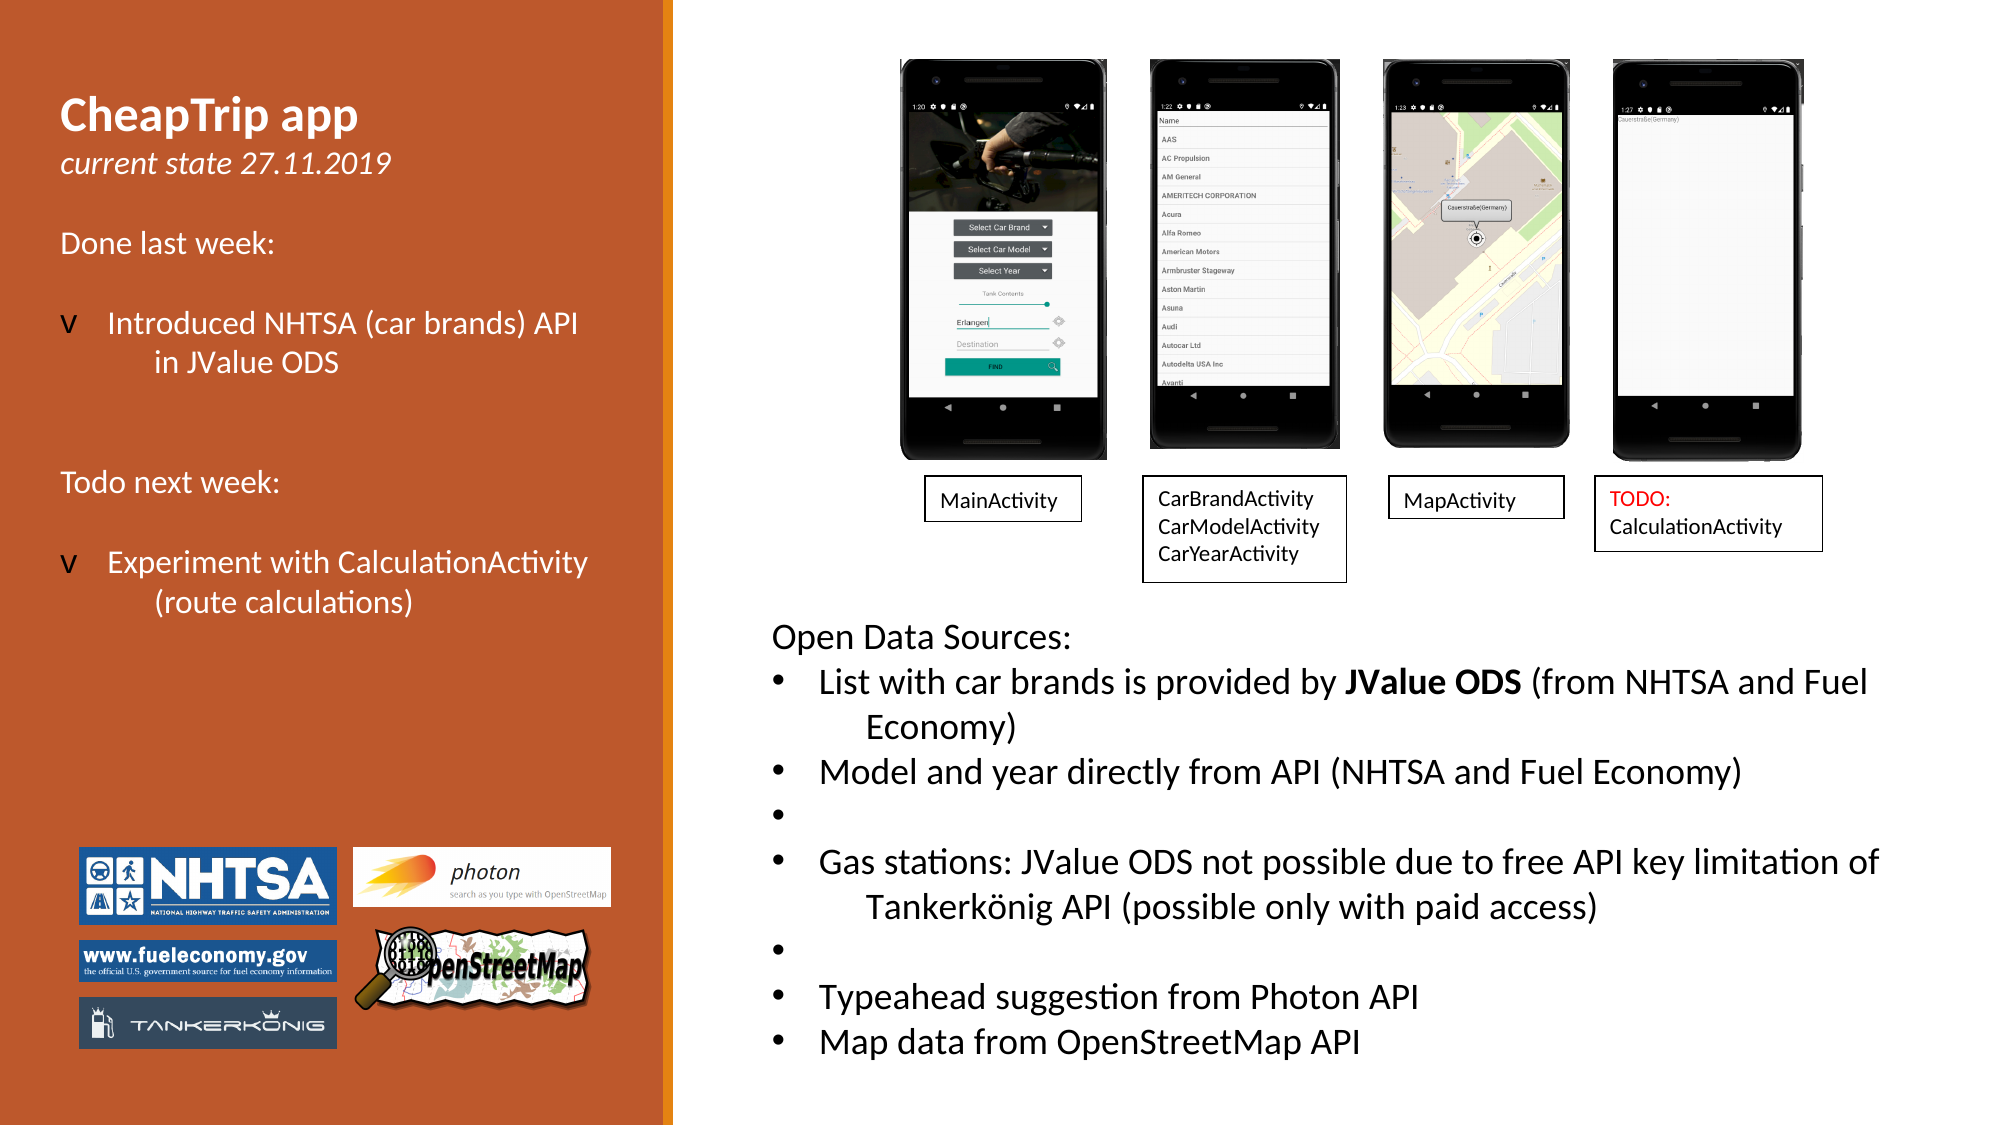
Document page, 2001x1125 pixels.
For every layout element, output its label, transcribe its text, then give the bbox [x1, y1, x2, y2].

picture [1383, 59, 1570, 448]
picture [900, 59, 1107, 460]
text_box Open Data Sources: List with car brands is provided by JValue ODS (from NHTSA and Fuel Economy) Model and year directly from API (NHTSA and Fuel Economy) Gas stations: JValue ODS not possible due to free API key limitation of Tankerkönig API (possible only with paid access) Typeahead suggestion from Photon API Map data from OpenStreetMap API [756, 604, 1979, 1075]
text_box MainActivity [925, 476, 1082, 522]
picture [79, 847, 337, 925]
text_box CarBrandActivity CarModelActivity CarYearActivity [1143, 476, 1347, 583]
text_box TODO: CalculationActivity [1594, 476, 1823, 552]
picture [79, 940, 337, 982]
picture [353, 847, 611, 907]
text_box MapActivity [1388, 476, 1565, 519]
text_box CheapTrip app current state 27.11.2019 Done last week: Introduced NHTSA (car brands) API in JValue ODS Todo next week: Experiment with CalculationActivity (route calculations) [45, 73, 618, 635]
picture [1150, 59, 1340, 449]
picture [1613, 59, 1804, 463]
text_box [851, 32, 1885, 577]
picture [79, 997, 337, 1049]
picture [353, 924, 611, 1011]
